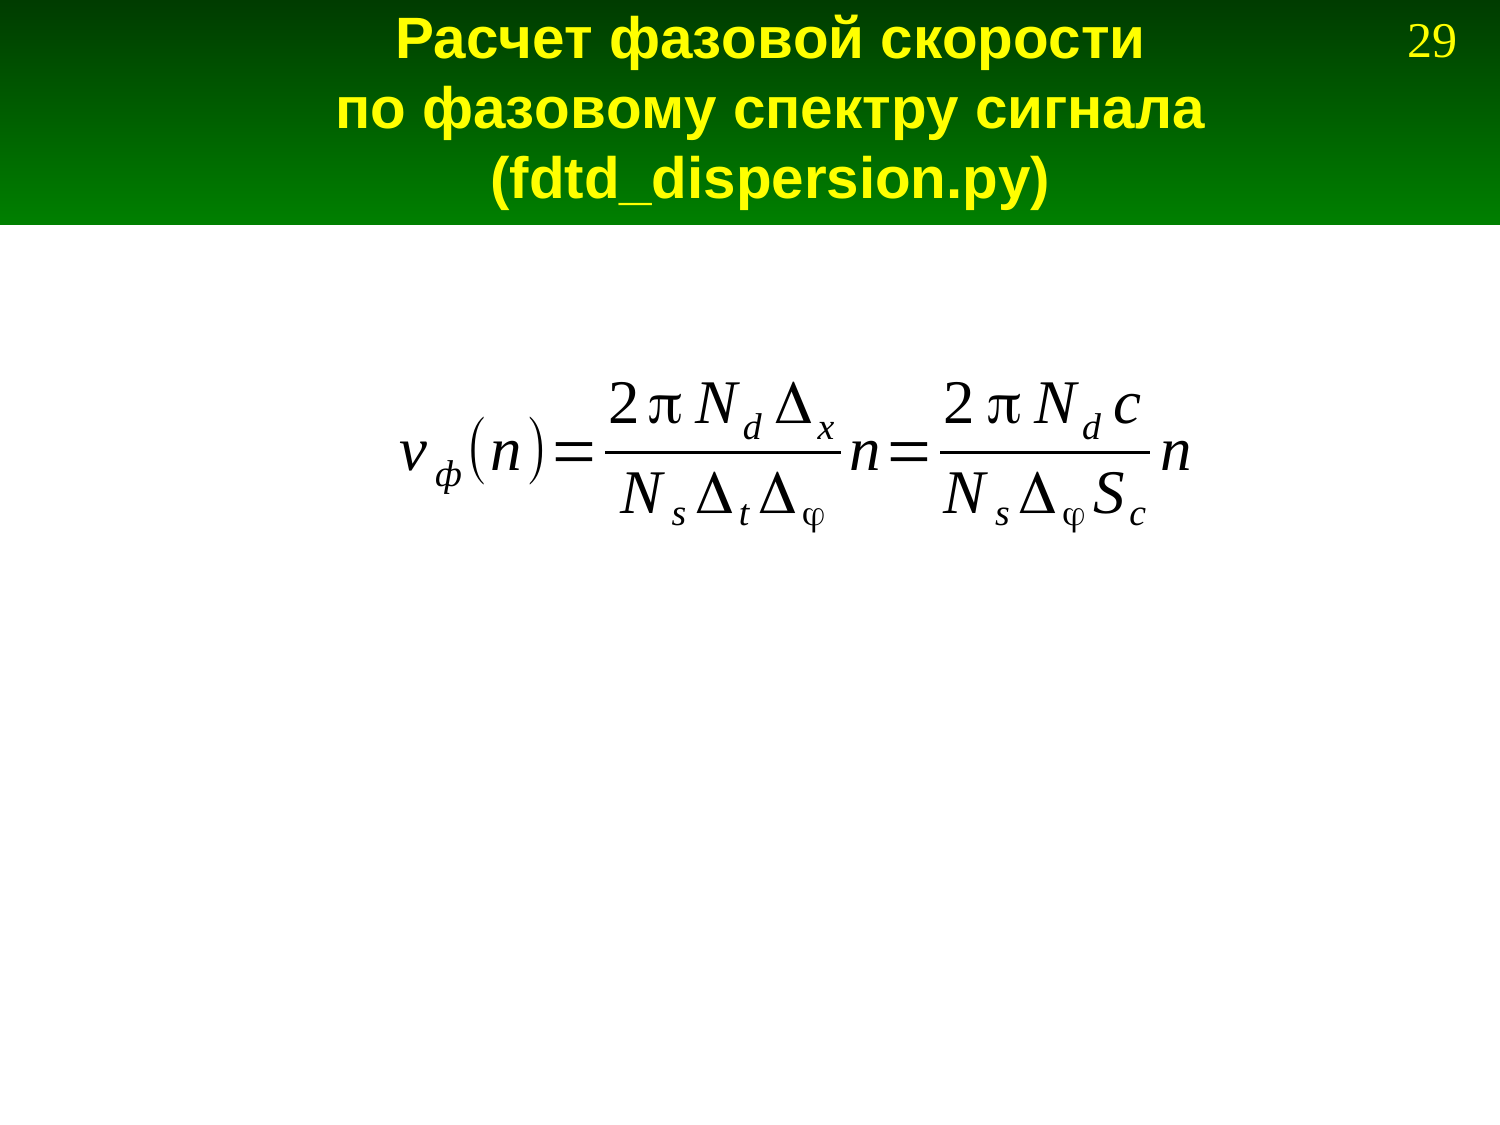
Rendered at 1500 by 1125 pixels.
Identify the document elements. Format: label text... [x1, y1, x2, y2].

title Расчет фазовой скорости по фазовому спектру сигнала (fdtd_dispersion.py) [100, 0, 1441, 219]
chart [383, 369, 1207, 535]
